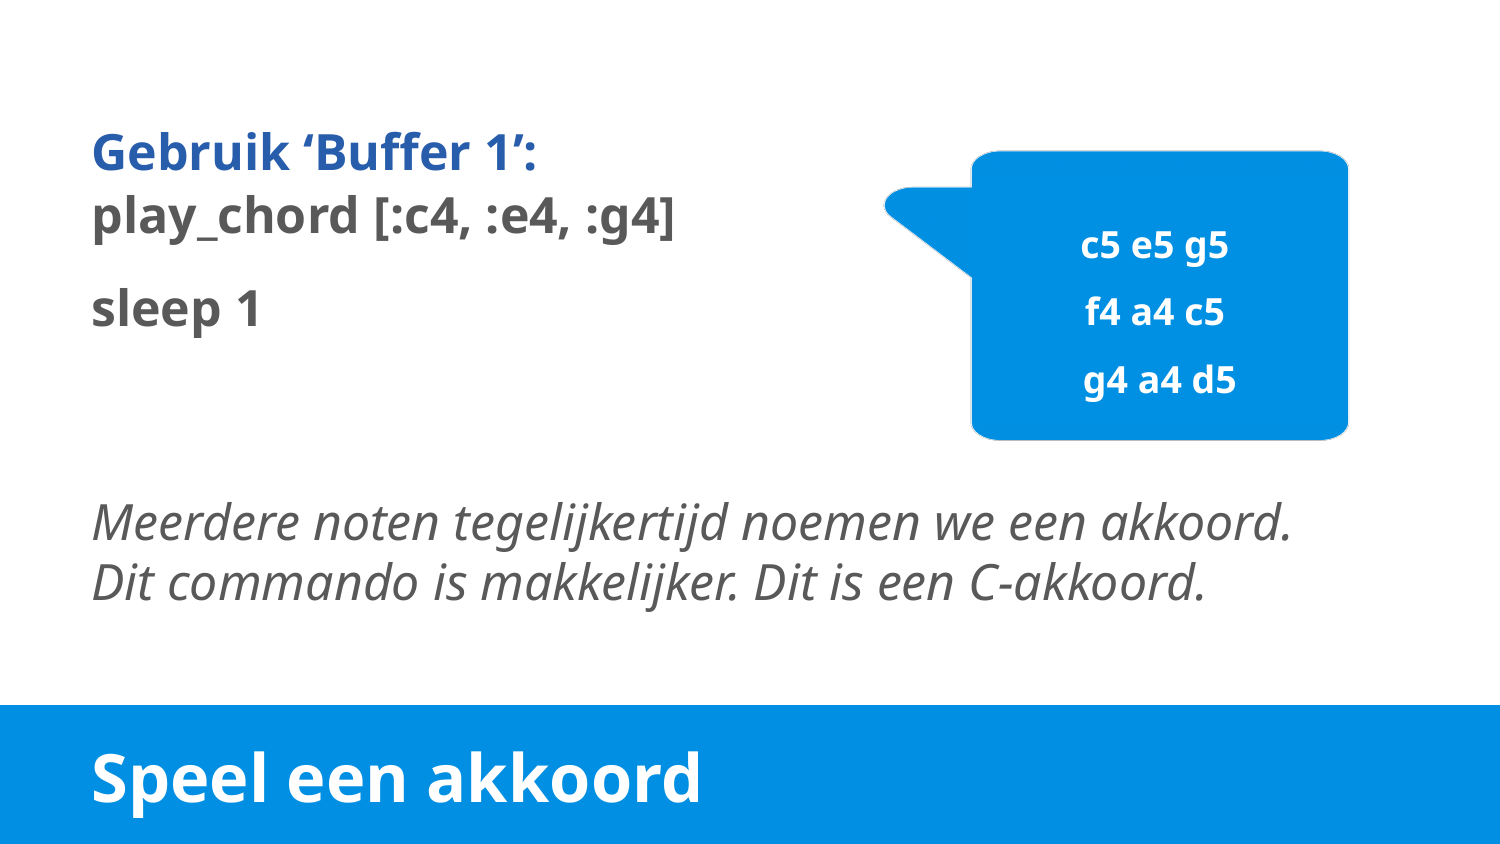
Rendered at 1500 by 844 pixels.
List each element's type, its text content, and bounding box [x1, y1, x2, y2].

subtitle Gebruik ‘Buffer 1’: [76, 75, 1438, 152]
picture [826, 114, 1409, 477]
picture [0, 705, 1500, 844]
title Speel een akkoord [76, 721, 1500, 828]
text_box c5 e5 g5 f4 a4 c5 g4 a4 d5 [973, 180, 1347, 418]
list play_chord [:c4, :e4, :g4] sleep 1 Meerdere noten tegelijkertijd noemen we een akkoord. Dit commando is makkelijker. Dit is een C-akkoord. [76, 168, 1454, 500]
